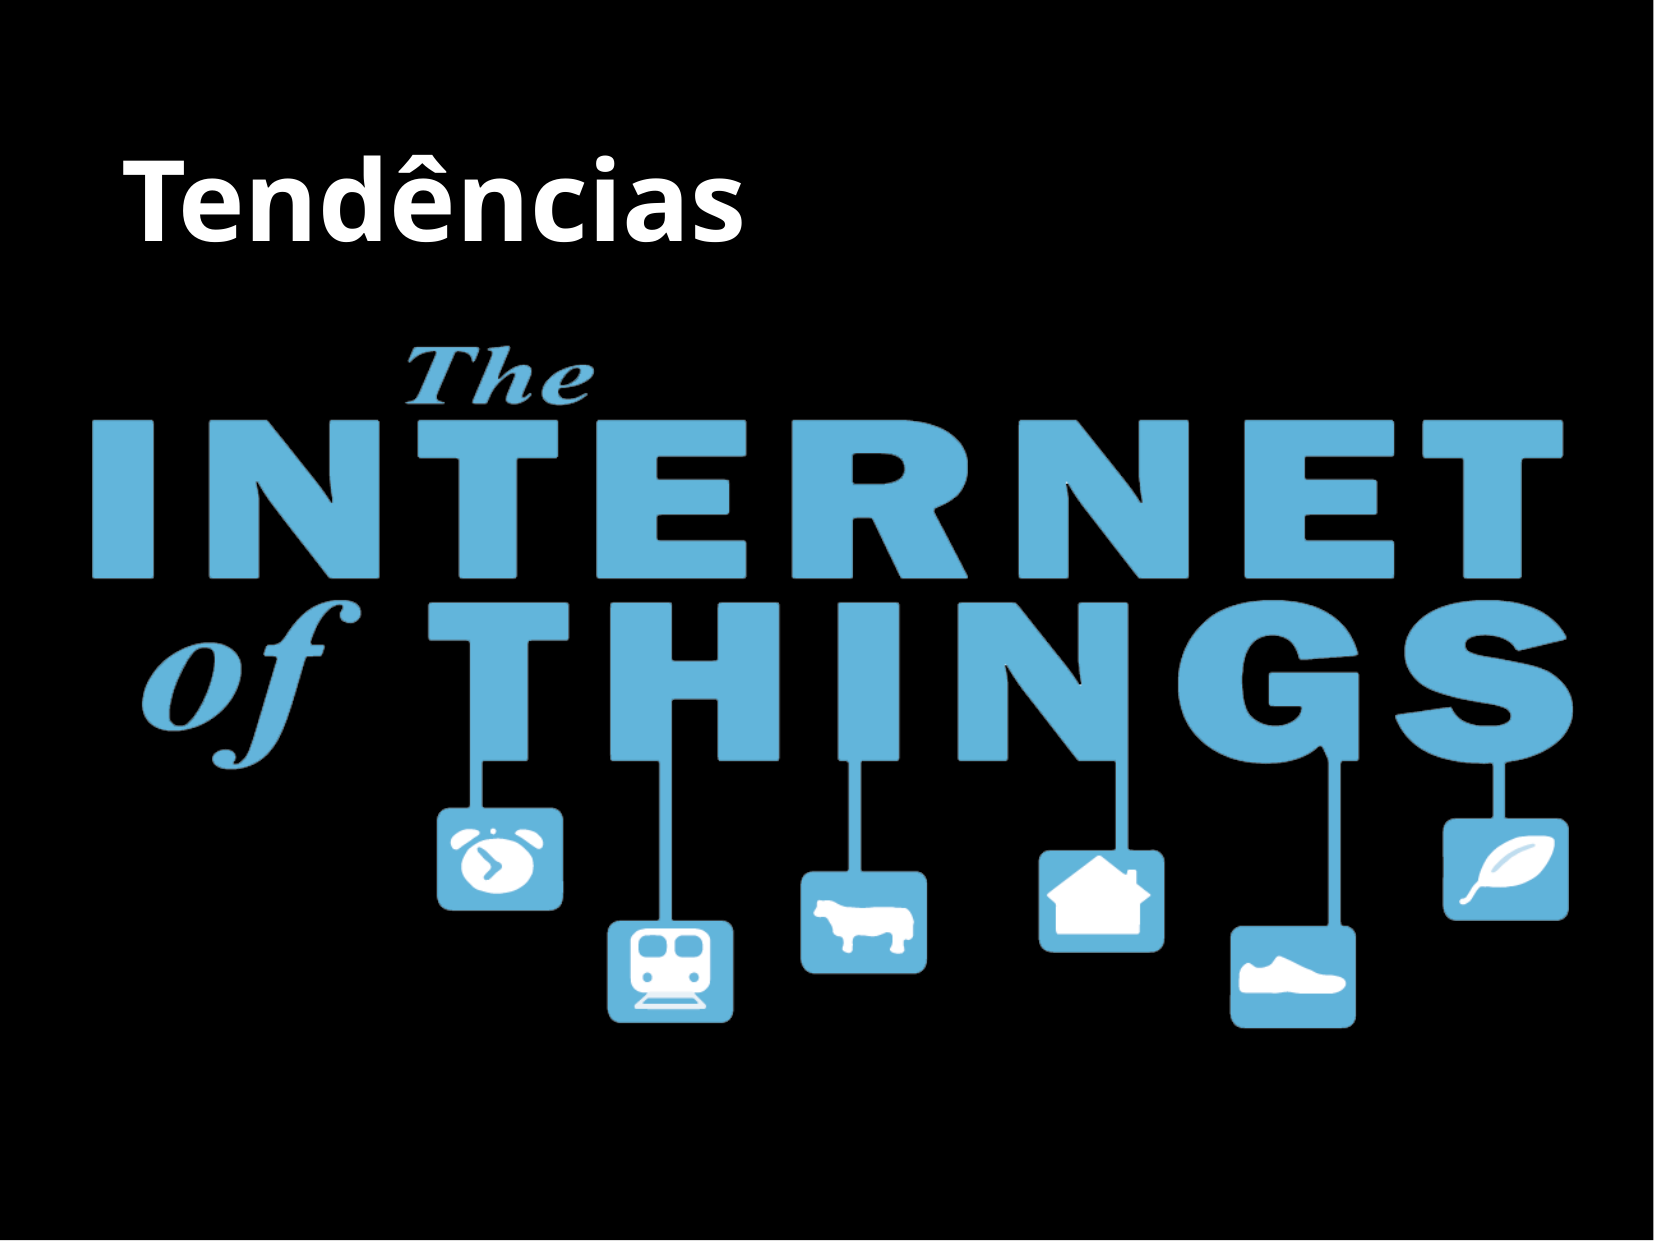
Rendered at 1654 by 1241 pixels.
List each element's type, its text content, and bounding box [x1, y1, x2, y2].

text_box [0, 0, 1654, 1241]
picture [12, 268, 1654, 1087]
text_box Tendências [106, 114, 720, 260]
